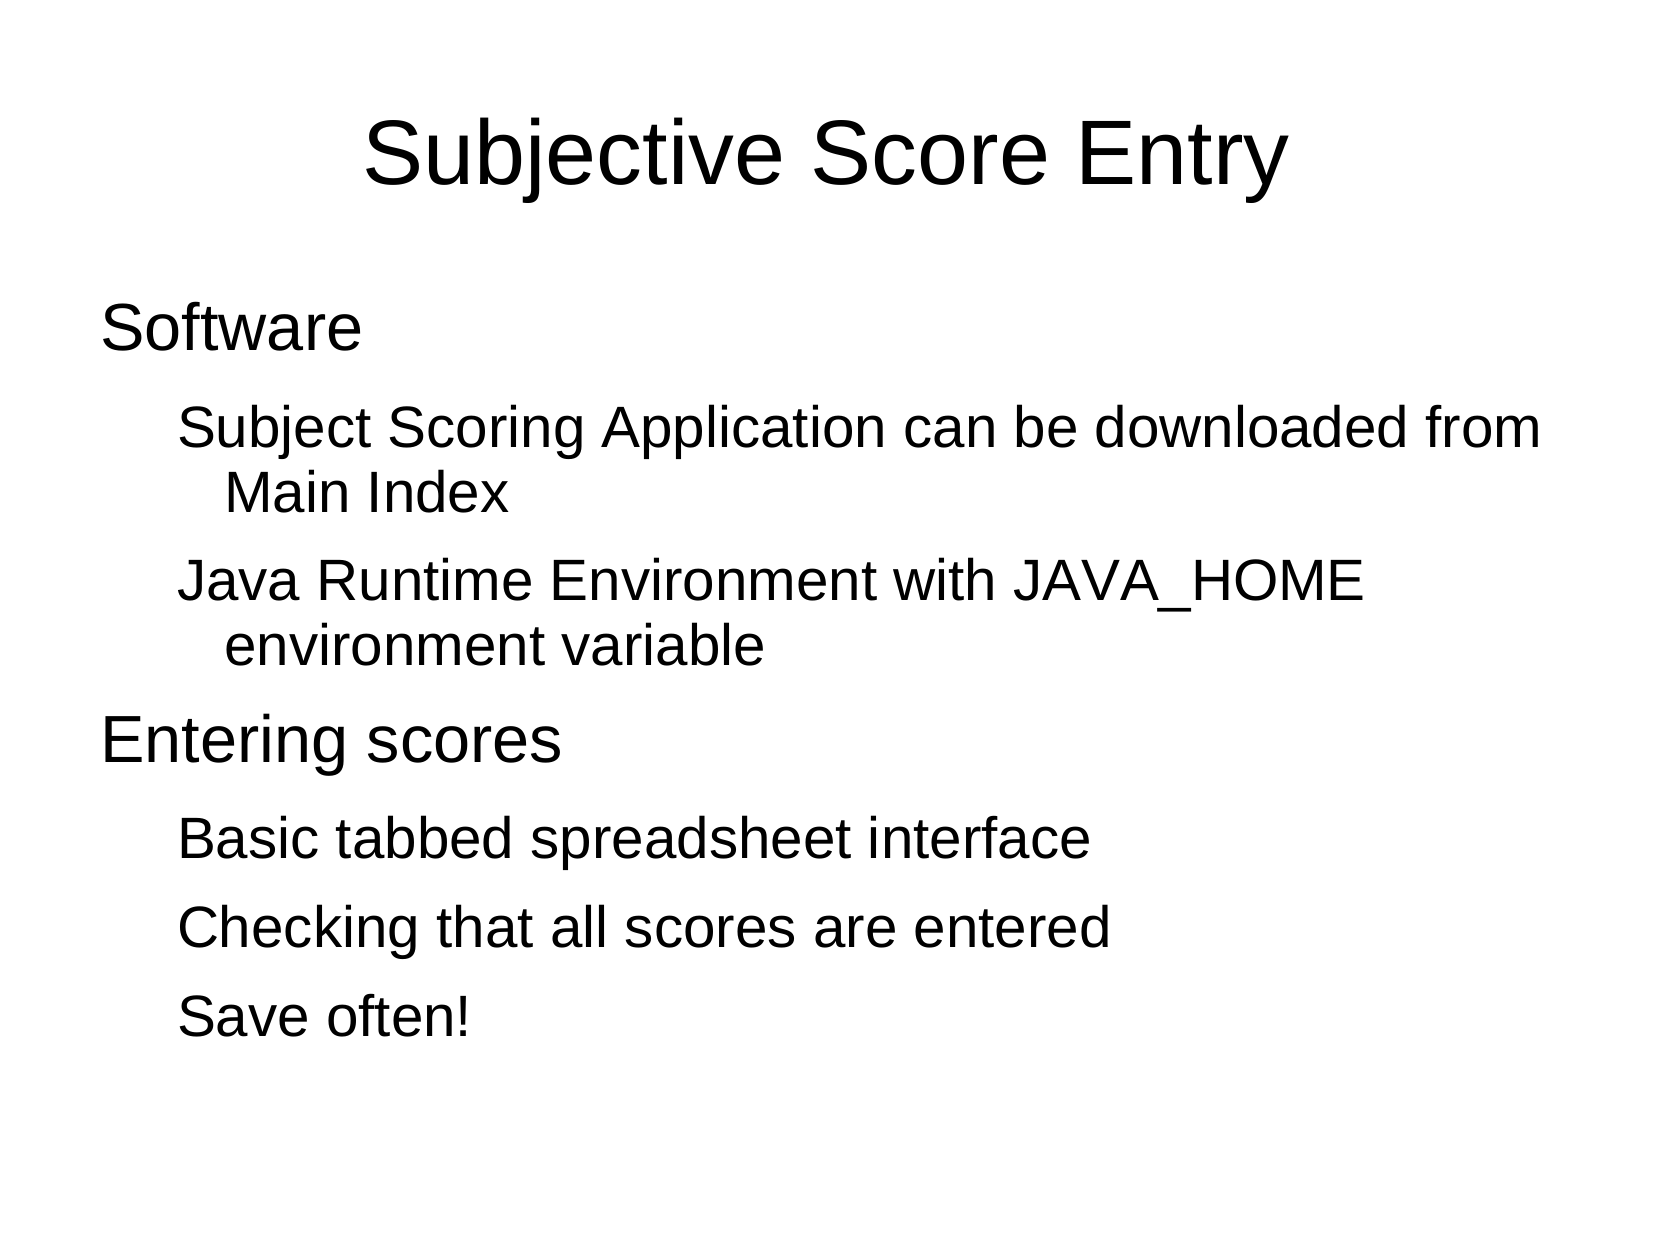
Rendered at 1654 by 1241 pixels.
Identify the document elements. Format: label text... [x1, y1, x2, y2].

list Software Subject Scoring Application can be downloaded from Main Index Java Runtime Environment with JAVA_HOME environment variable Entering scores Basic tabbed spreadsheet interface Checking that all scores are entered Save often! [82, 290, 1571, 1109]
title Subjective Score Entry [82, 49, 1571, 257]
